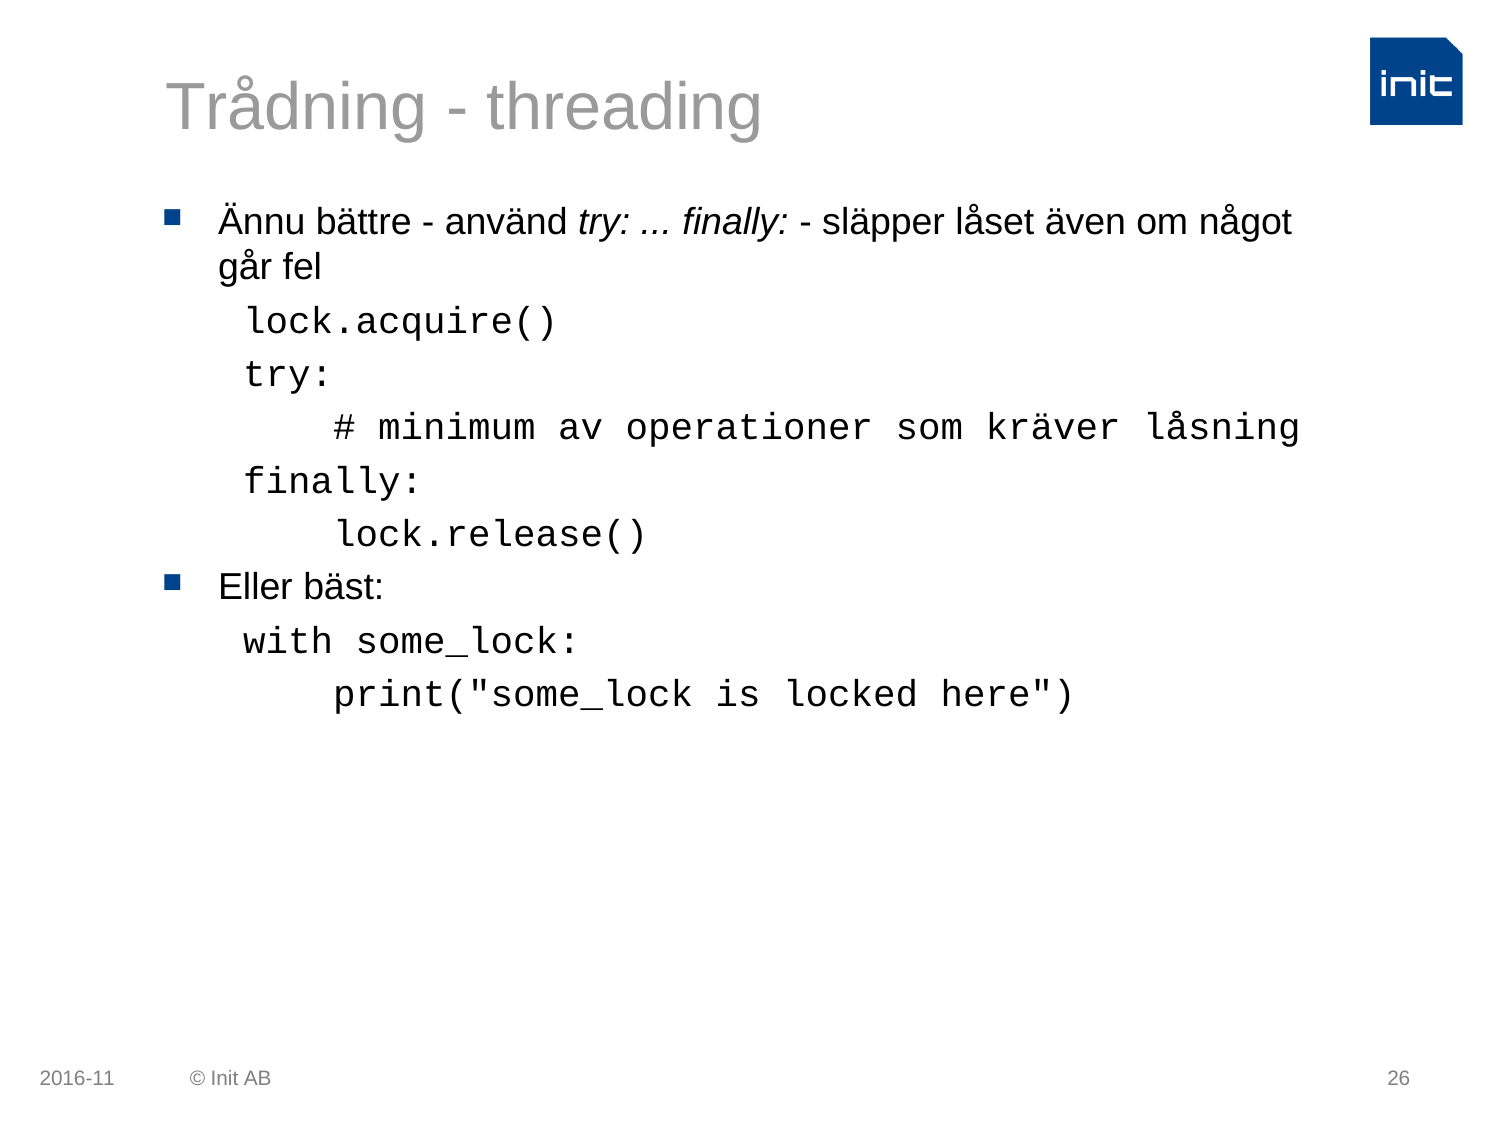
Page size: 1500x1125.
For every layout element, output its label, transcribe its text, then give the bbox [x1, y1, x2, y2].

text_box <nummer> [1350, 1037, 1426, 1098]
text_box Trådning - threading [150, 0, 1351, 151]
text_box 2016-11 [24, 1037, 151, 1098]
picture [1370, 37, 1463, 125]
text_box © Init AB [174, 1037, 1326, 1098]
text_box Ännu bättre - använd try: ... finally: - släpper låset även om något går fel lock.acquire() try: # minimum av operationer som kräver låsning finally: lock.release() Eller bäst: with some_lock: print("some_lock is locked here") [150, 189, 1351, 963]
